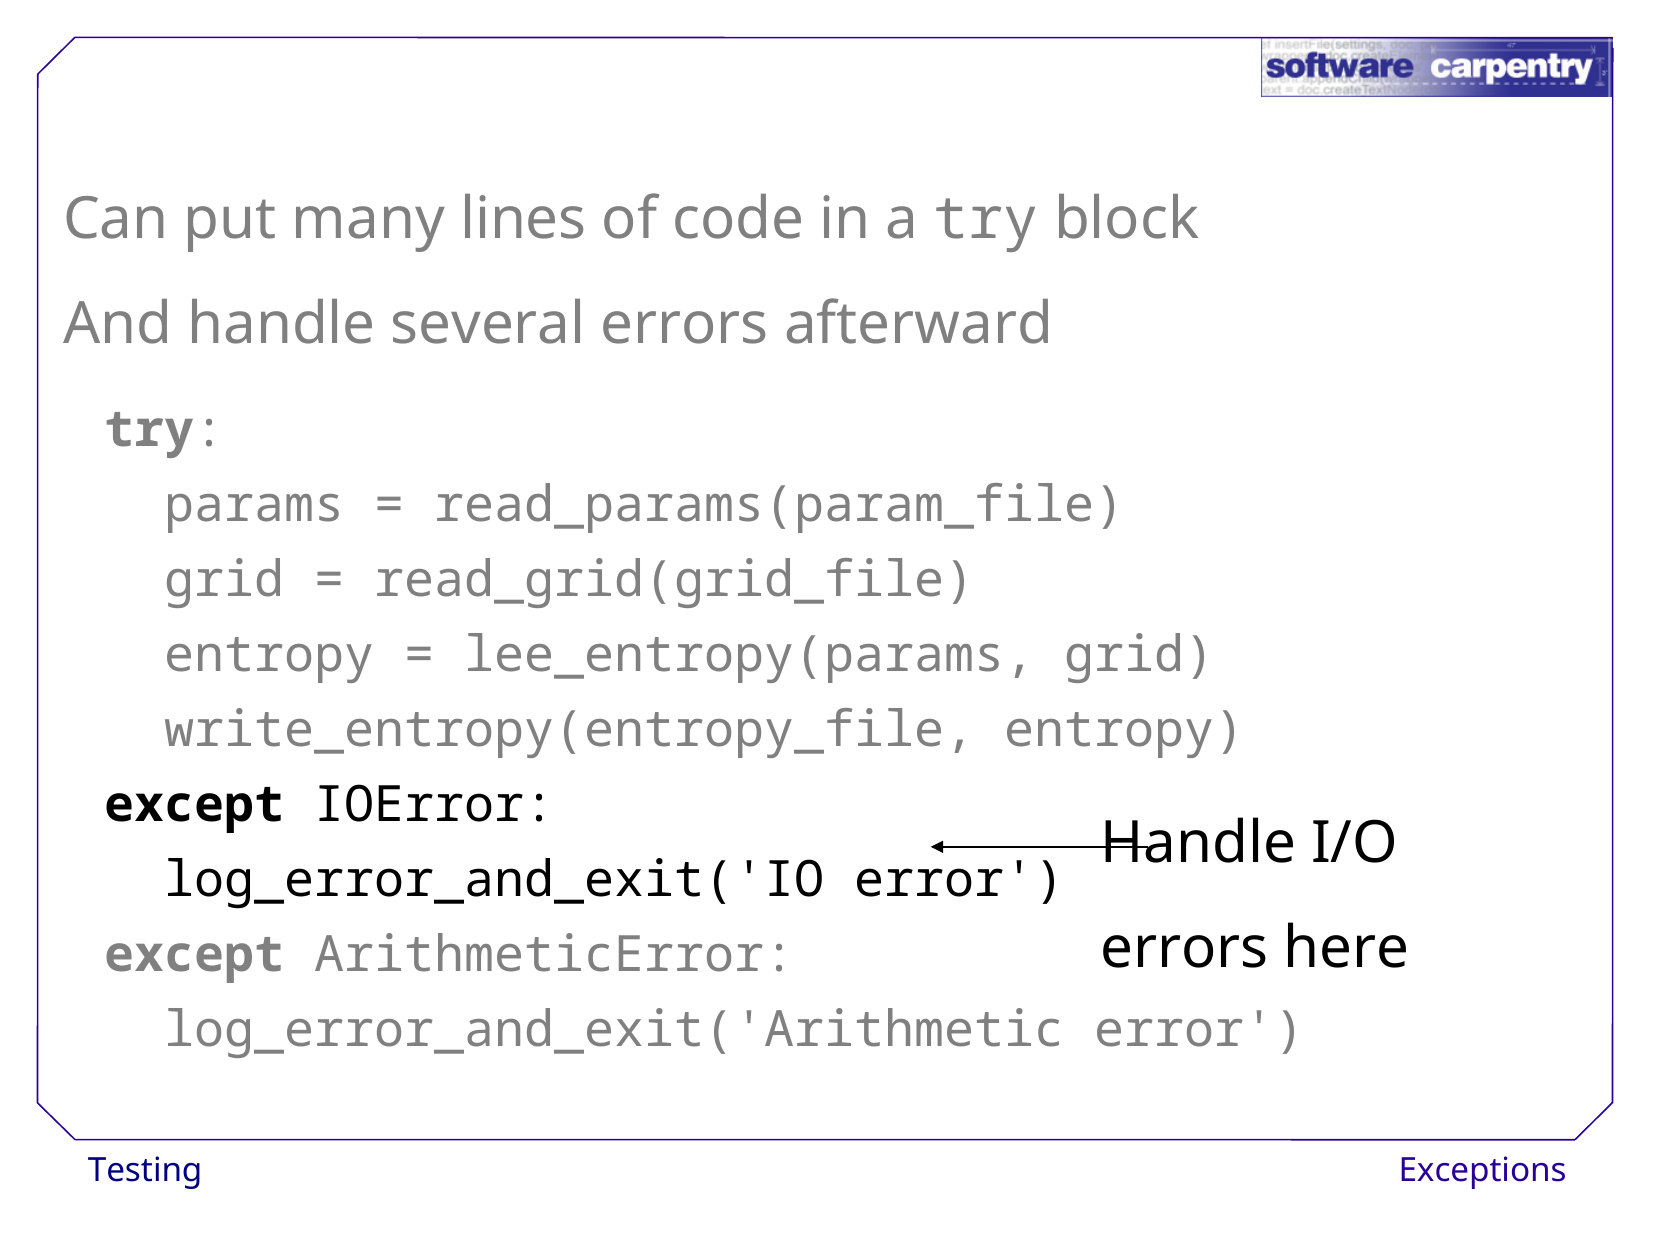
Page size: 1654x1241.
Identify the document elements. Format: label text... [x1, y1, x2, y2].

text_box Can put many lines of code in a try block And handle several errors afterward [48, 137, 1365, 364]
text_box try: params = read_params(param_file) grid = read_grid(grid_file) entropy = lee_entropy(params, grid) write_entropy(entropy_file, entropy) except IOError: log_error_and_exit('IO error') except ArithmeticError: log_error_and_exit('Arithmetic error') [89, 374, 1512, 1093]
text_box Handle I/O errors here [1085, 761, 1575, 987]
picture [1261, 39, 1613, 97]
